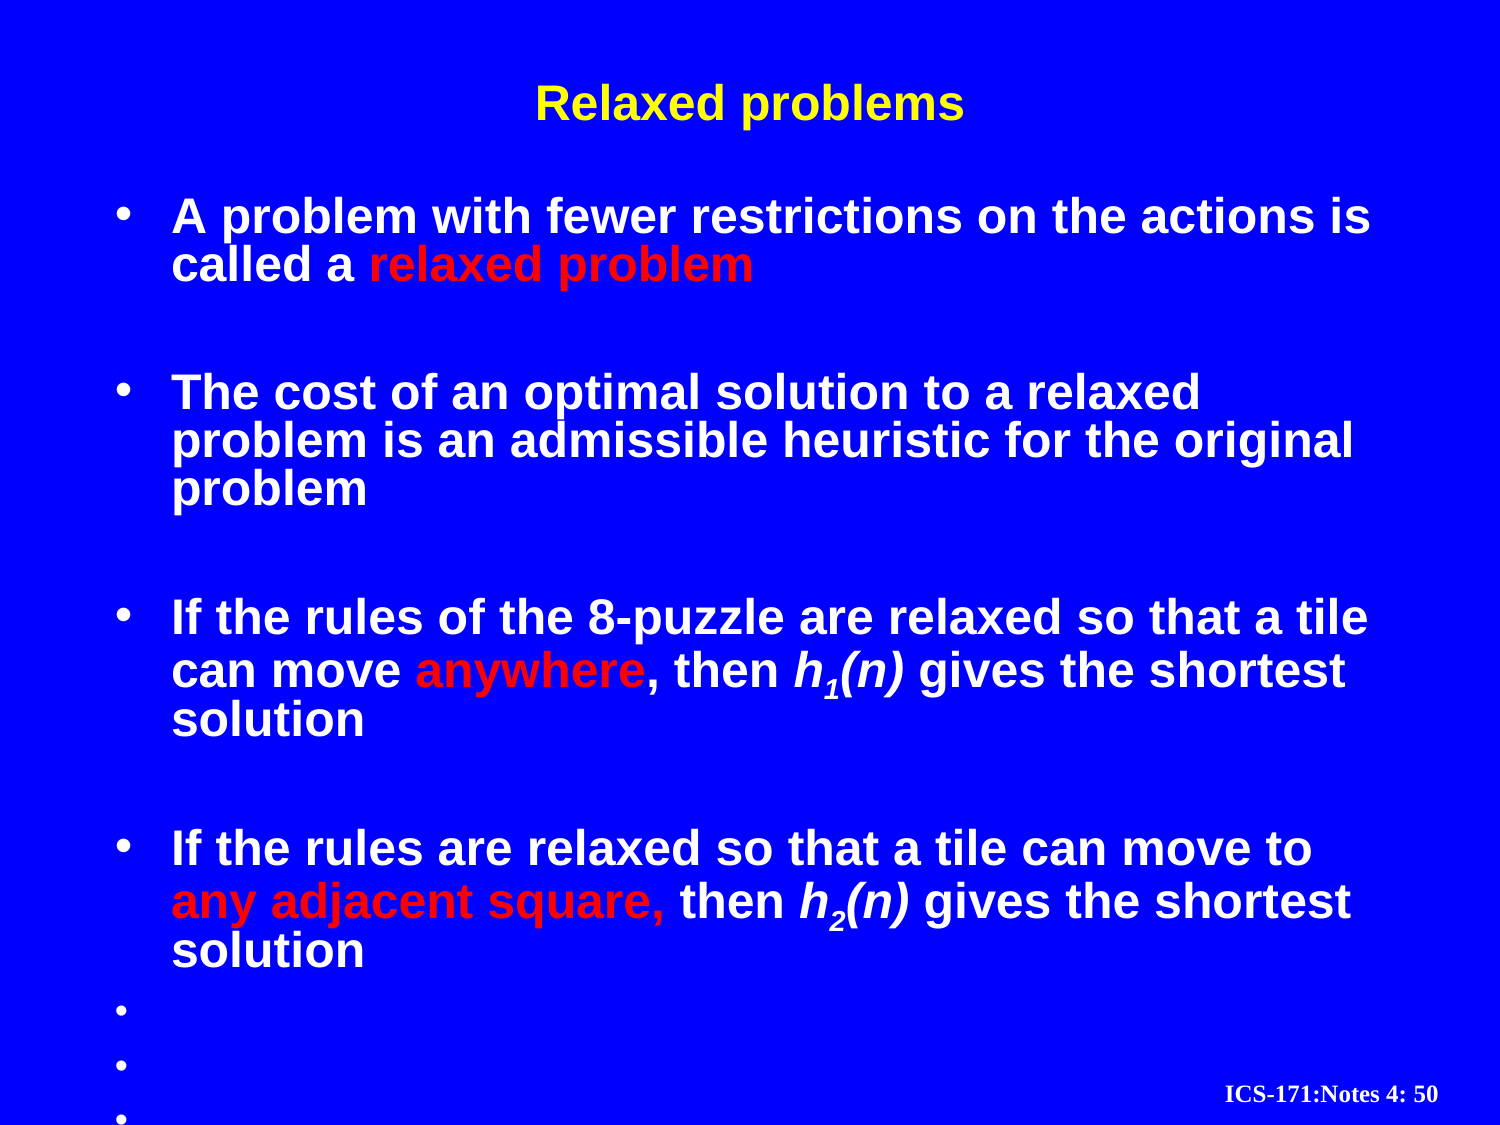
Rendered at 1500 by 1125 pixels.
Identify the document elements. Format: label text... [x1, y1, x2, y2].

list A problem with fewer restrictions on the actions is called a relaxed problem The cost of an optimal solution to a relaxed problem is an admissible heuristic for the original problem If the rules of the 8-puzzle are relaxed so that a tile can move anywhere, then h1(n) gives the shortest solution If the rules are relaxed so that a tile can move to any adjacent square, then h2(n) gives the shortest solution [99, 187, 1388, 1013]
title Relaxed problems [112, 49, 1388, 150]
